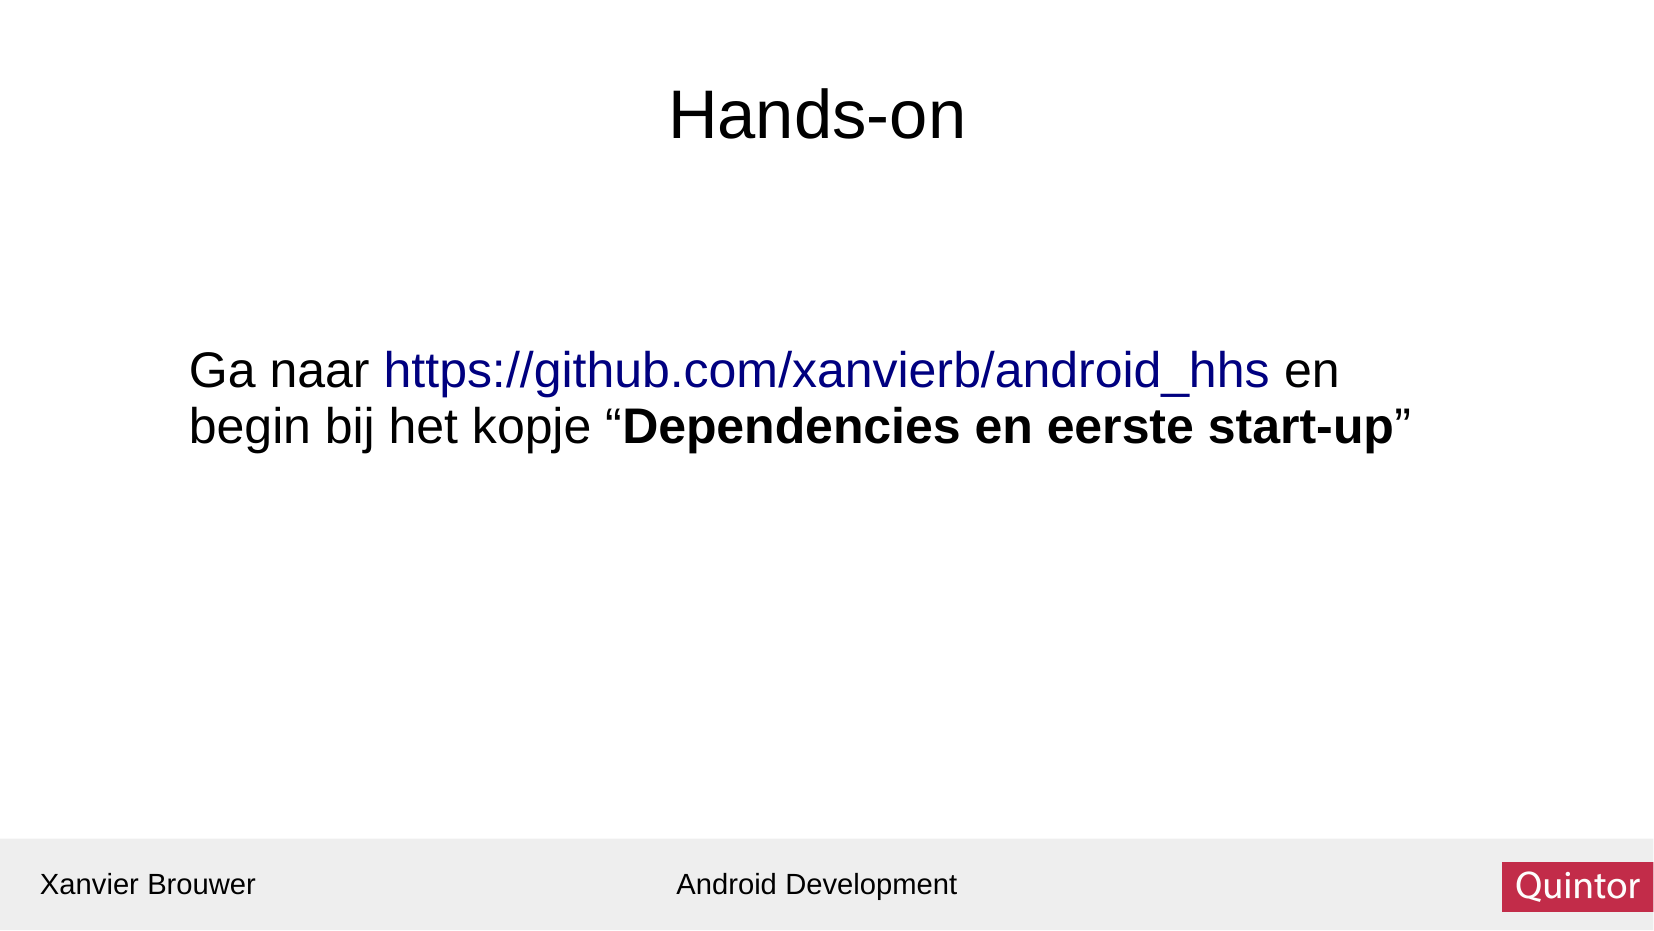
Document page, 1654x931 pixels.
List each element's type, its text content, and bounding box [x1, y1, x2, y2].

title Hands-on [82, 37, 1571, 193]
list Ga naar https://github.com/xanvierb/android_hhs en begin bij het kopje “Dependencies en eerste start-up” [188, 342, 1465, 882]
picture [1502, 862, 1654, 912]
